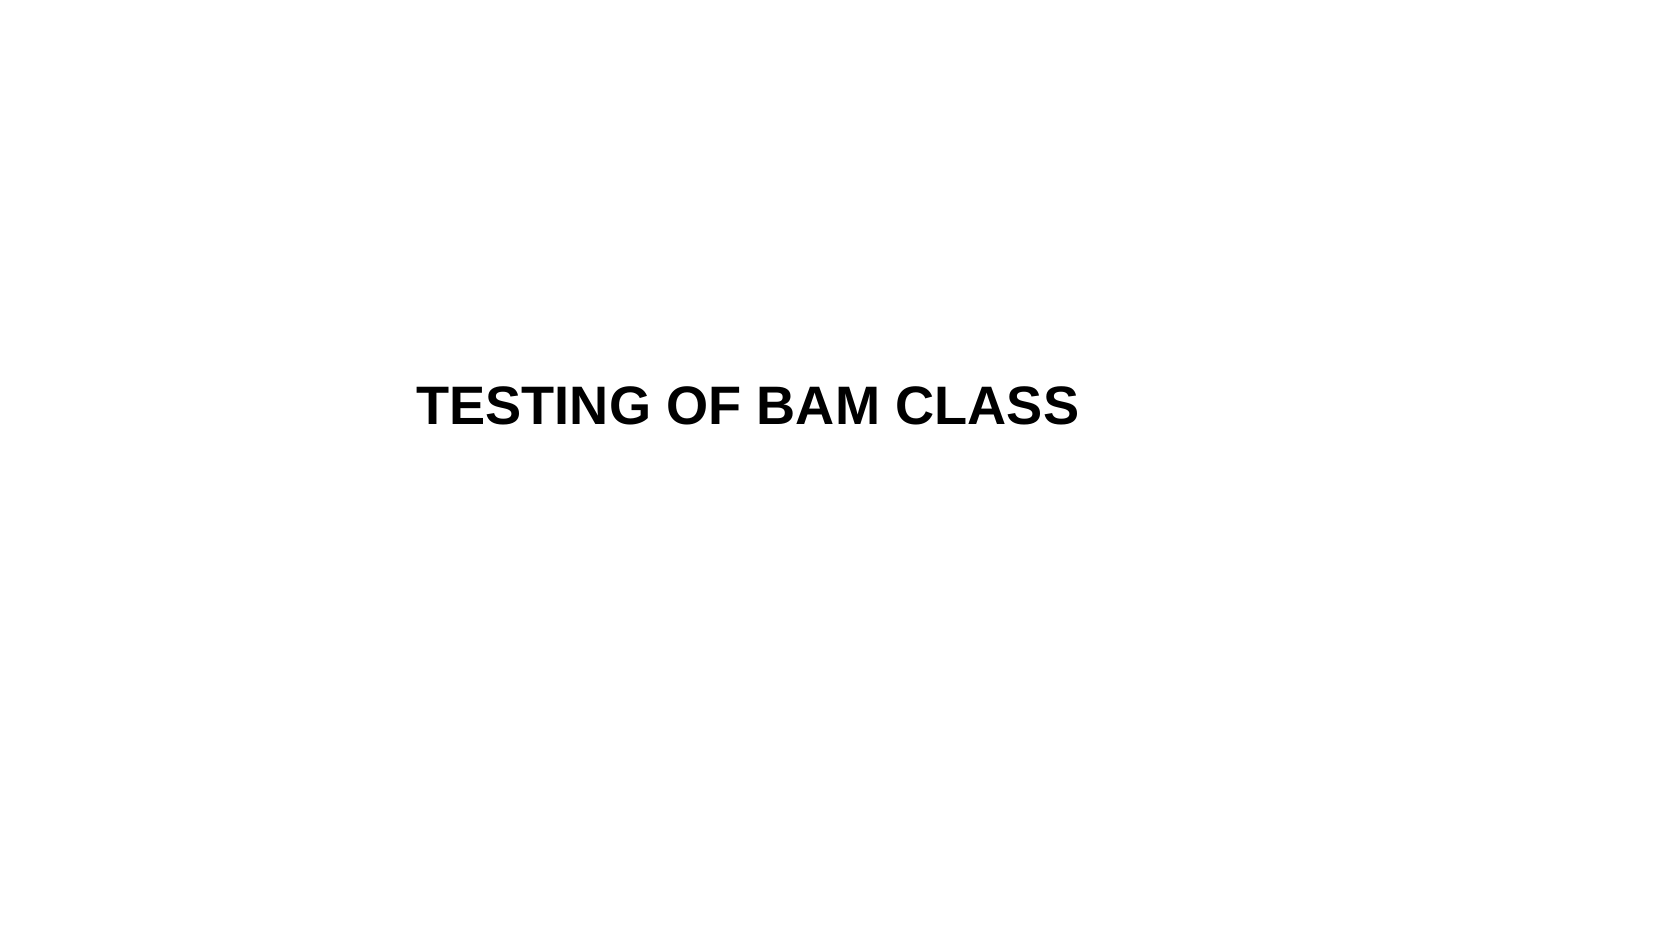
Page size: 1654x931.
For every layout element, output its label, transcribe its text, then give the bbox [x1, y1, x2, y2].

text_box TESTING OF BAM CLASS [401, 368, 1096, 444]
